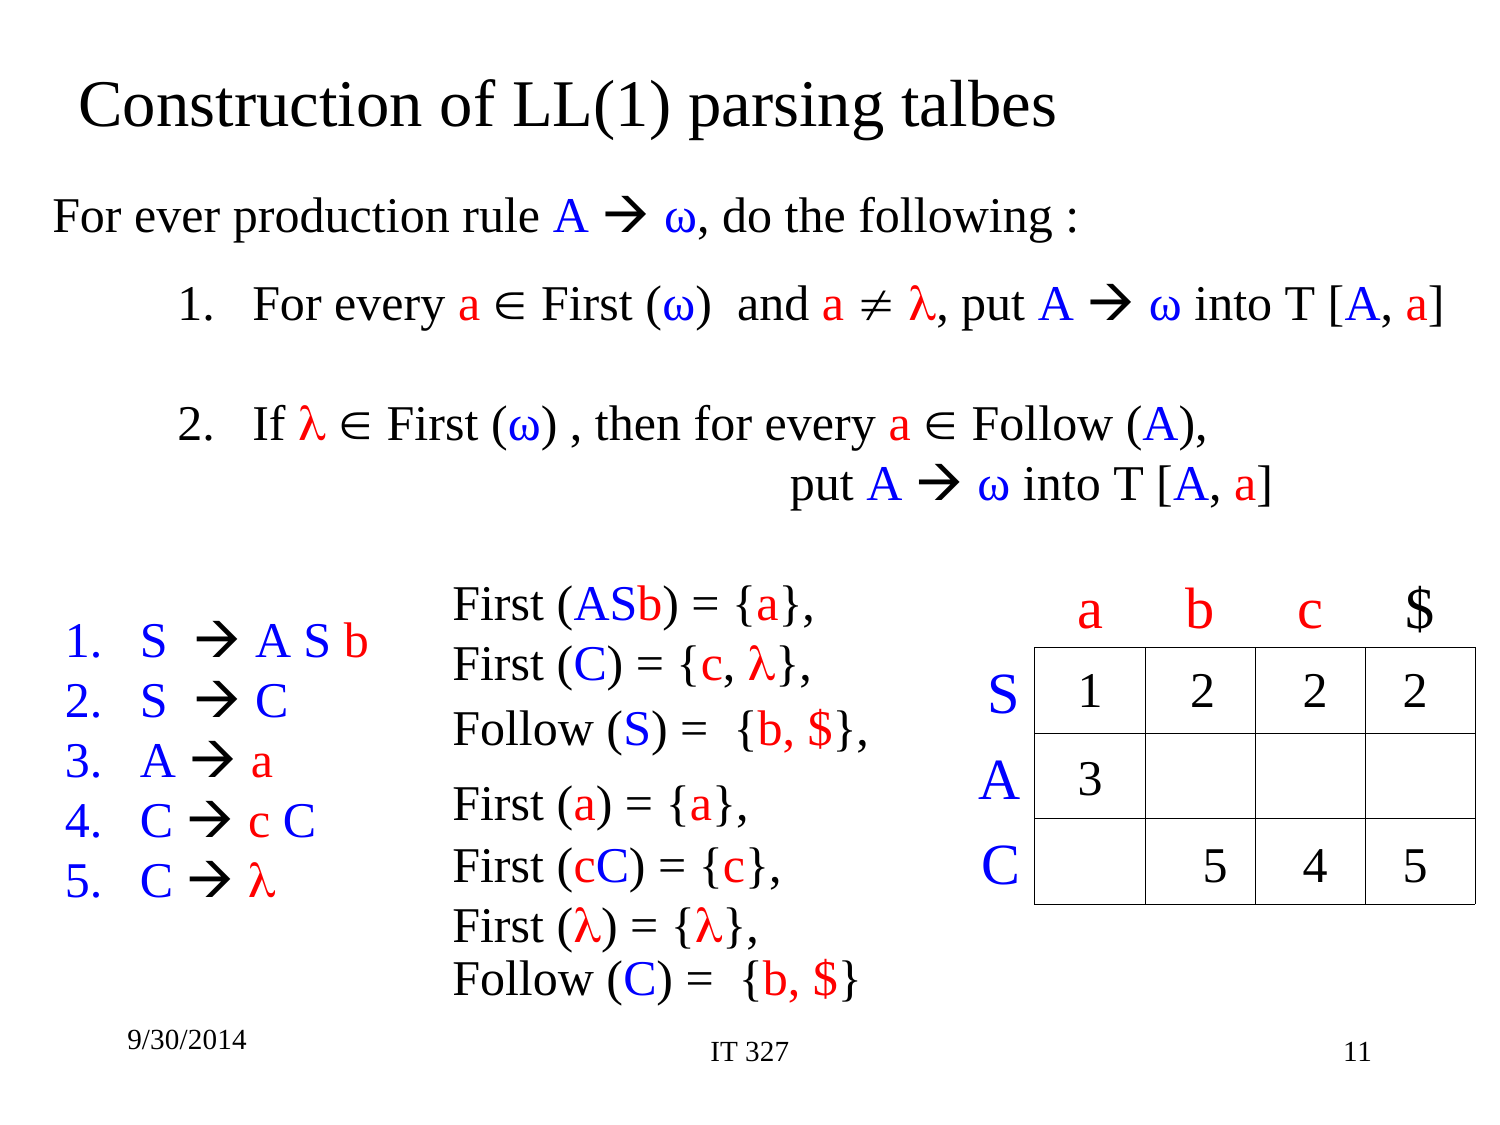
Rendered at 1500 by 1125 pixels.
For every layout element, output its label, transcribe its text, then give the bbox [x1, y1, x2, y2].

text_box 2 [1287, 649, 1343, 726]
table_cell [1366, 648, 1475, 733]
text_box 4 [1287, 824, 1343, 901]
table_cell [1366, 734, 1475, 818]
table_header a [1035, 563, 1145, 647]
text_box Follow (C) = {b, $} [437, 937, 901, 1013]
text_box 2 [1387, 649, 1443, 726]
text_box For every a  First (ω) and a  , put A  ω into T [A, a] If   First (ω) , then for every a  Follow (A), put A  ω into T [A, a] [162, 262, 1460, 518]
text_box IT 327 [512, 1025, 988, 1101]
table_cell [1146, 734, 1255, 818]
text_box 2 [1175, 649, 1231, 726]
text_box <number> [1074, 1025, 1388, 1101]
text_box Follow (S) = {b, $}, [437, 687, 901, 762]
text_box First (a) = {a}, [437, 762, 901, 824]
title Construction of LL(1) parsing talbes [0, 37, 1138, 163]
text_box For ever production rule A  ω, do the following : [37, 174, 1095, 251]
table_cell [1035, 734, 1145, 818]
table_cell [1256, 819, 1365, 904]
table_cell [1366, 819, 1475, 904]
table_cell S [925, 648, 1034, 733]
text_box 1 [1062, 649, 1118, 726]
text_box First (cC) = {c}, First () = {}, [437, 824, 901, 937]
table_header [925, 563, 1035, 648]
table_header b [1145, 563, 1255, 647]
text_box S  A S b S  C A  a C  c C C   [50, 599, 384, 916]
text_box 3 [1062, 737, 1118, 813]
table_header $ [1365, 563, 1475, 647]
text_box First (ASb) = {a}, First (C) = {c, }, [437, 562, 901, 687]
table_header c [1255, 563, 1365, 647]
table_cell C [925, 819, 1034, 904]
table_cell [1256, 734, 1365, 818]
table_cell [1035, 648, 1145, 733]
table_cell [1146, 819, 1255, 904]
text_box 5 [1187, 824, 1243, 901]
table_cell [1256, 648, 1365, 733]
table_cell [1146, 648, 1255, 733]
table_cell A [925, 733, 1034, 819]
text_box 5 [1387, 824, 1443, 901]
text_box 9/30/2014 [112, 1012, 426, 1088]
table_cell [1035, 819, 1145, 904]
